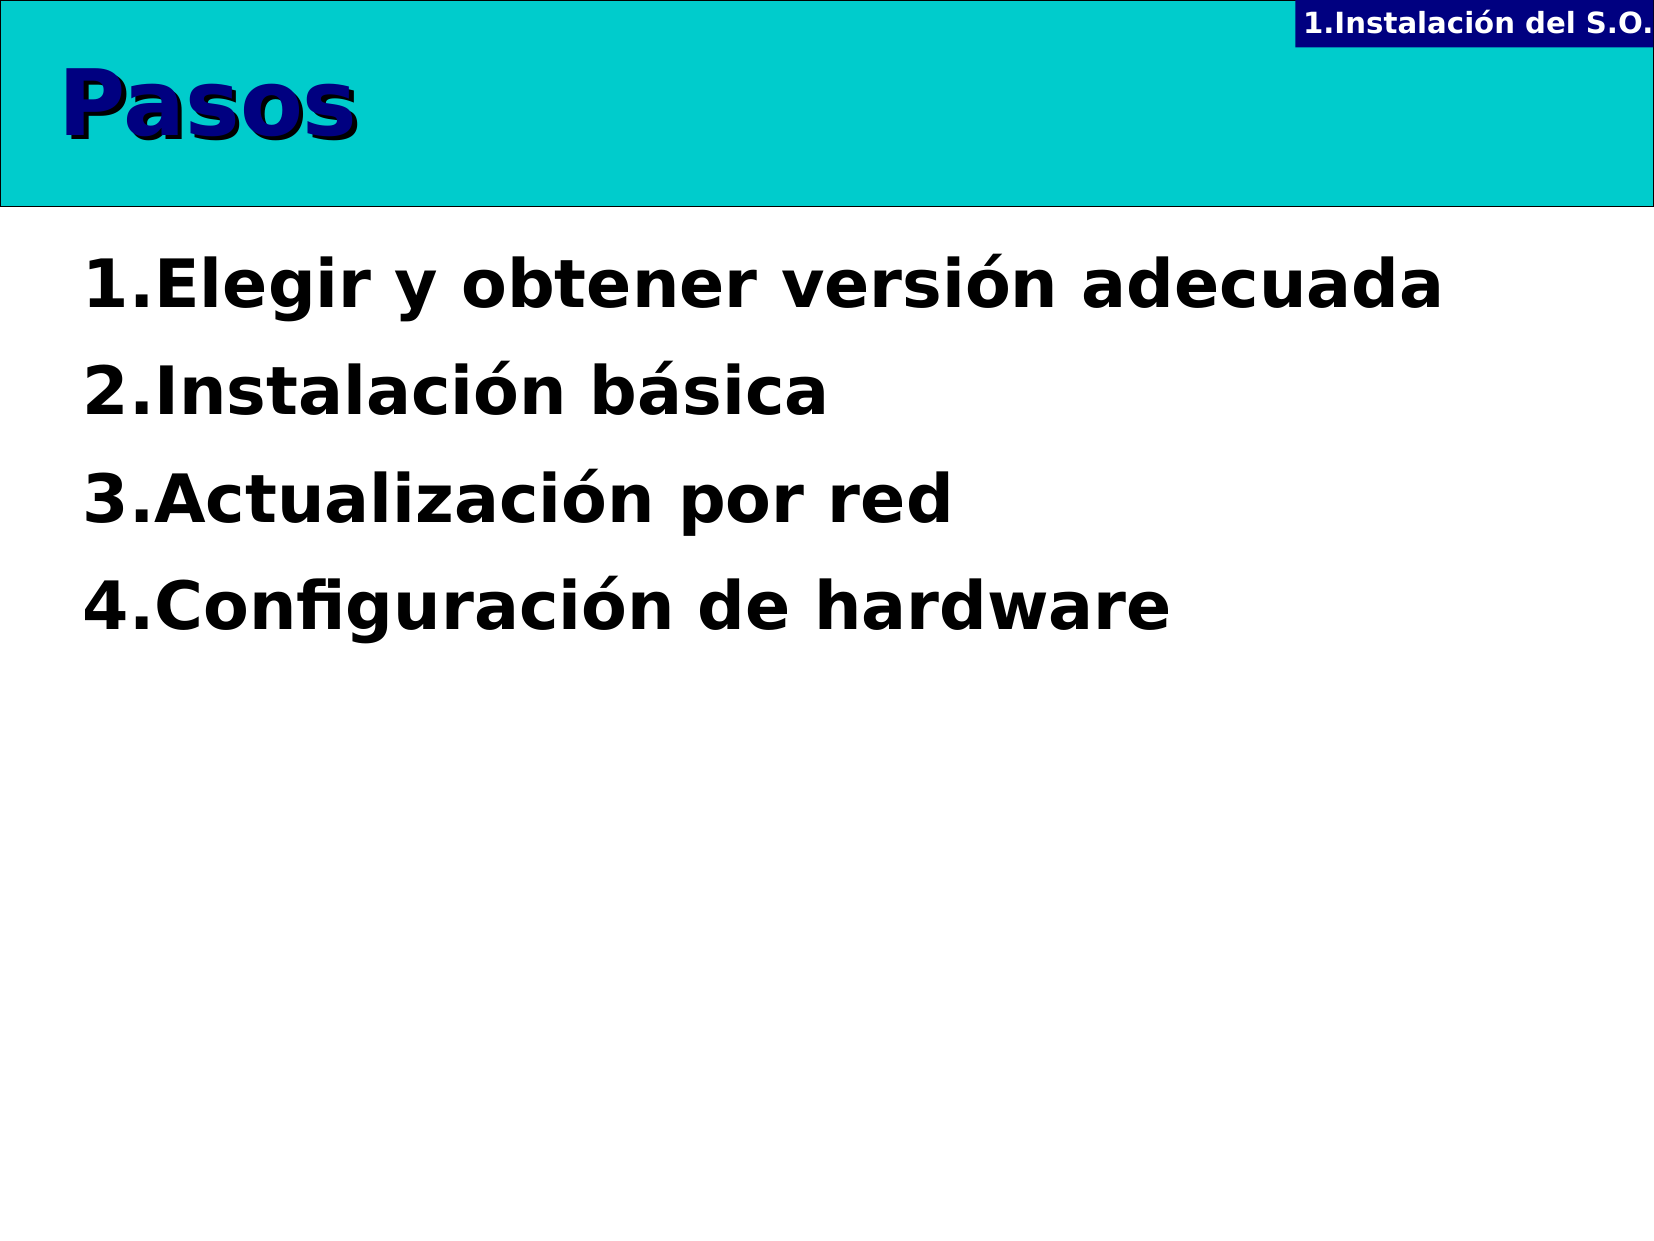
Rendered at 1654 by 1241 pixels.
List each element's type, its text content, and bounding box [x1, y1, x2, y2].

text_box 1.Instalación del S.O. [1295, 0, 1654, 48]
title Pasos [59, 14, 1654, 192]
list 1.Elegir y obtener versión adecuada 2.Instalación básica 3.Actualización por red 4.Configuración de hardware [82, 245, 1571, 1109]
